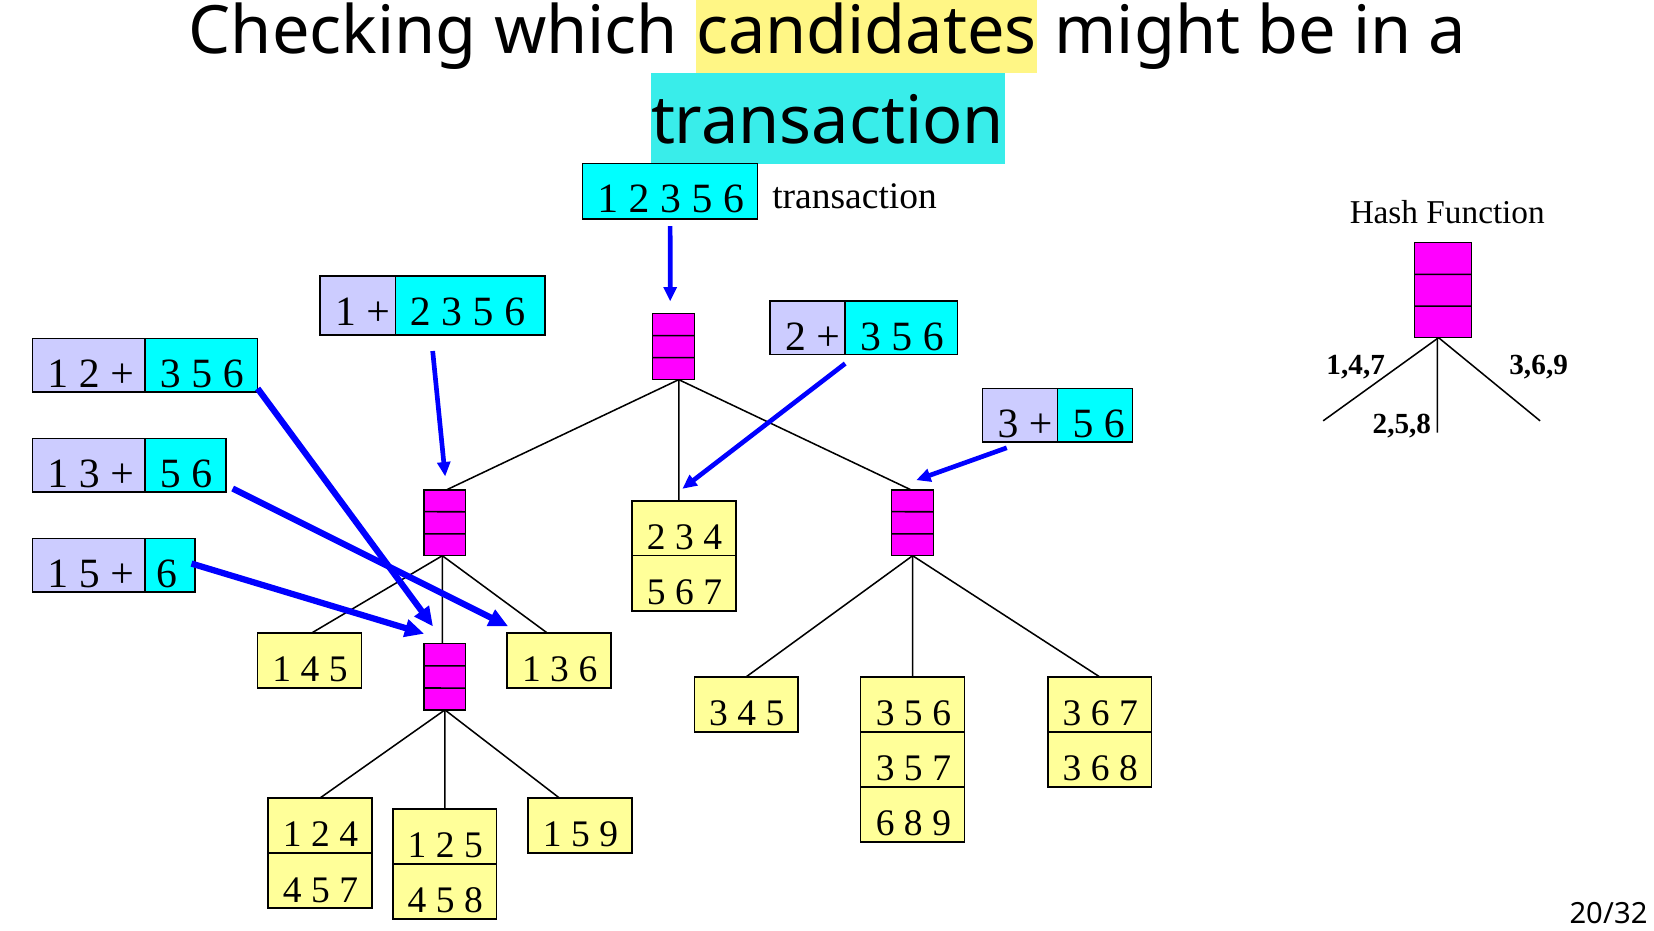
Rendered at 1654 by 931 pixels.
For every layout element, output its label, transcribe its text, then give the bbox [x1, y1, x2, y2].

text_box 4 5 8 [392, 867, 498, 928]
text_box [1047, 731, 1152, 735]
text_box [1047, 676, 1152, 680]
text_box 6 [149, 538, 193, 604]
text_box 3 5 6 [861, 680, 967, 735]
text_box [424, 689, 466, 710]
text_box [860, 676, 965, 843]
text_box 1,4,7 [1311, 337, 1401, 388]
text_box 3 5 7 [861, 735, 967, 790]
text_box 1 3 + [32, 438, 149, 504]
text_box [891, 489, 934, 511]
title Checking which candidates might be in a transaction [8, 16, 1648, 129]
text_box 3 6 8 [1047, 735, 1153, 796]
text_box 1 5 + [32, 538, 149, 604]
text_box [631, 500, 736, 611]
text_box [507, 632, 611, 636]
text_box 1 2 5 [392, 812, 498, 867]
text_box 1 2 4 [268, 801, 374, 857]
text_box 5 6 7 [632, 559, 737, 620]
text_box [268, 797, 372, 801]
text_box Hash Function [1334, 183, 1561, 238]
text_box 1 5 9 [528, 801, 634, 862]
text_box [541, 276, 546, 336]
text_box [1414, 276, 1472, 305]
text_box [424, 513, 466, 533]
text_box [652, 313, 695, 334]
text_box 2 3 4 [632, 504, 737, 559]
text_box 3 6 7 [1047, 680, 1153, 735]
text_box 3,6,9 [1494, 337, 1584, 388]
text_box [268, 853, 372, 857]
text_box [694, 676, 799, 680]
text_box 3 5 6 [149, 338, 259, 404]
text_box [424, 489, 466, 511]
text_box 1 4 5 [257, 636, 363, 697]
text_box [652, 359, 695, 380]
text_box 1 2 3 5 6 [582, 163, 759, 229]
text_box [652, 337, 695, 356]
text_box 2 3 5 6 [395, 276, 541, 341]
text_box 2,5,8 [1357, 397, 1447, 448]
text_box [528, 797, 632, 801]
text_box [424, 535, 466, 556]
text_box [424, 643, 466, 665]
text_box transaction [757, 163, 953, 224]
text_box [1414, 307, 1472, 338]
text_box [257, 632, 362, 636]
text_box 3 5 6 [855, 301, 959, 366]
text_box 1 2 + [32, 338, 149, 404]
text_box 5 6 [1068, 388, 1140, 454]
text_box 5 6 [149, 438, 228, 504]
text_box [424, 667, 466, 687]
text_box [891, 535, 934, 556]
text_box 1,4,7 [1372, 367, 1401, 388]
text_box 3 + [982, 388, 1068, 454]
text_box 3 4 5 [694, 680, 800, 741]
text_box 2 + [770, 301, 855, 366]
text_box 4 5 7 [268, 857, 374, 918]
text_box [1414, 242, 1472, 273]
text_box 1 + [320, 276, 395, 341]
text_box 6 8 9 [861, 790, 967, 851]
text_box 1 3 6 [507, 636, 613, 697]
text_box [891, 513, 934, 533]
